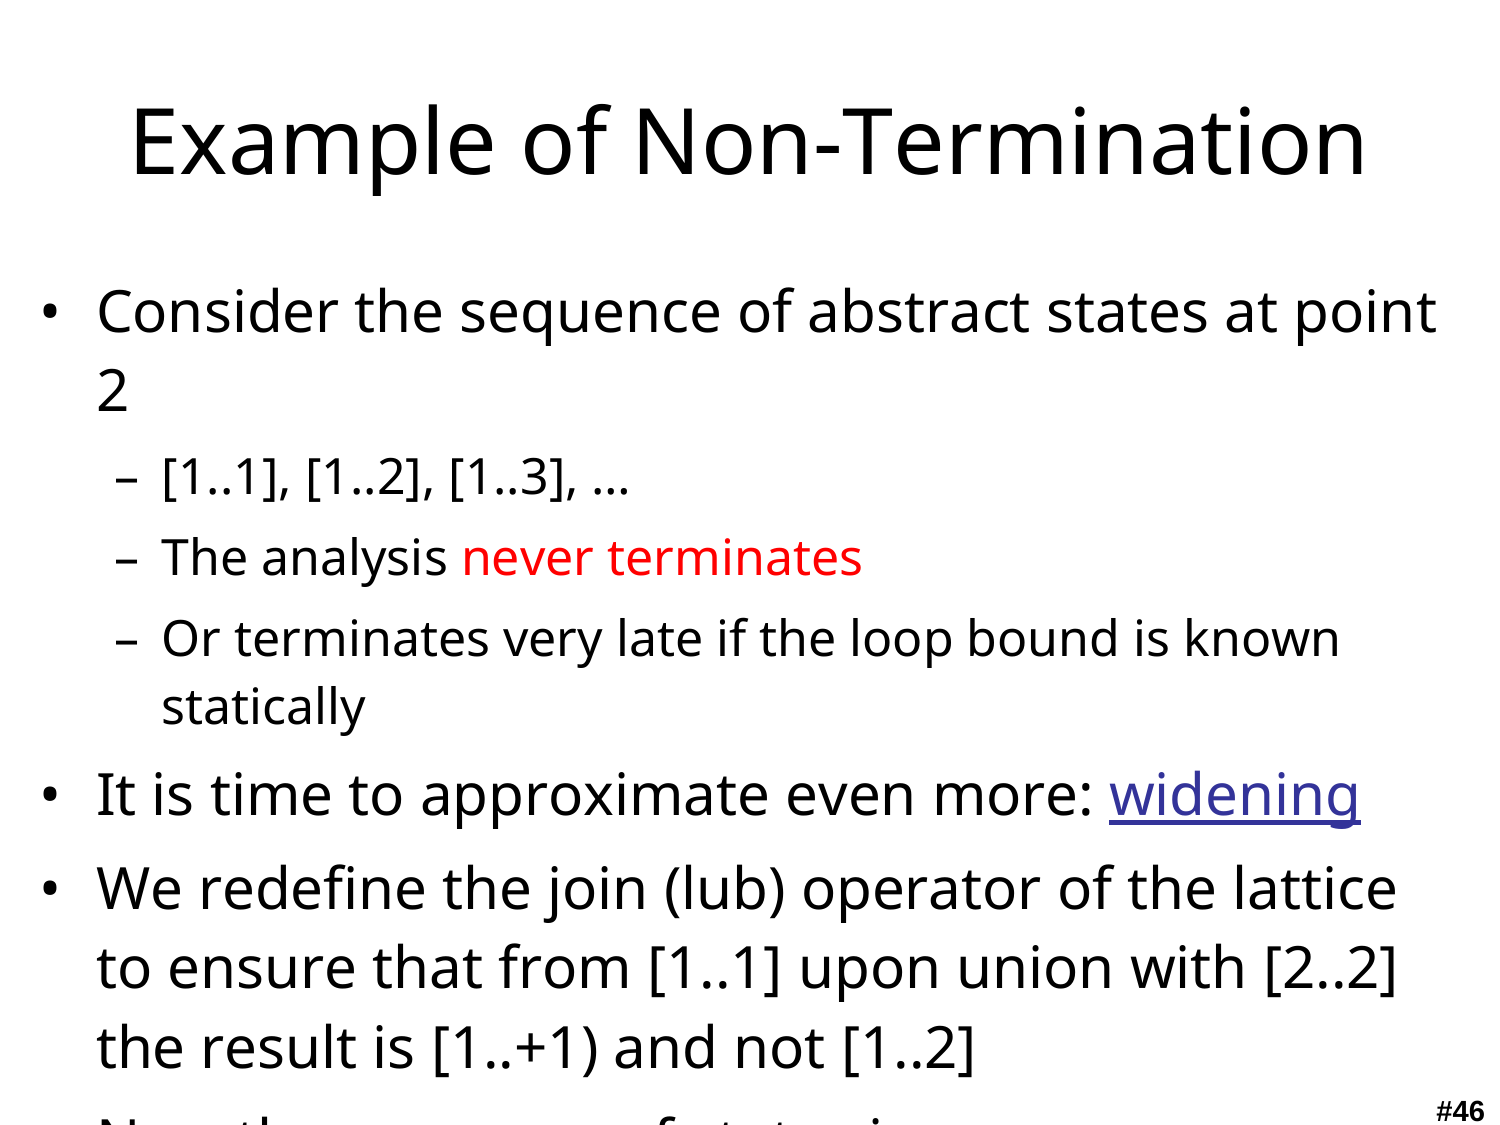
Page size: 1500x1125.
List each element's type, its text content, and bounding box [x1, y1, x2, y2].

title Example of Non-Termination [24, 45, 1476, 233]
list Consider the sequence of abstract states at point 2 [1..1], [1..2], [1..3], … The analysis never terminates Or terminates very late if the loop bound is known statically It is time to approximate even more: widening We redefine the join (lub) operator of the lattice to ensure that from [1..1] upon union with [2..2] the result is [1..+1) and not [1..2] Now the sequence of states is [1..1], [1, +1), [1, +1) Done (no more infinite chains) [24, 262, 1476, 1101]
